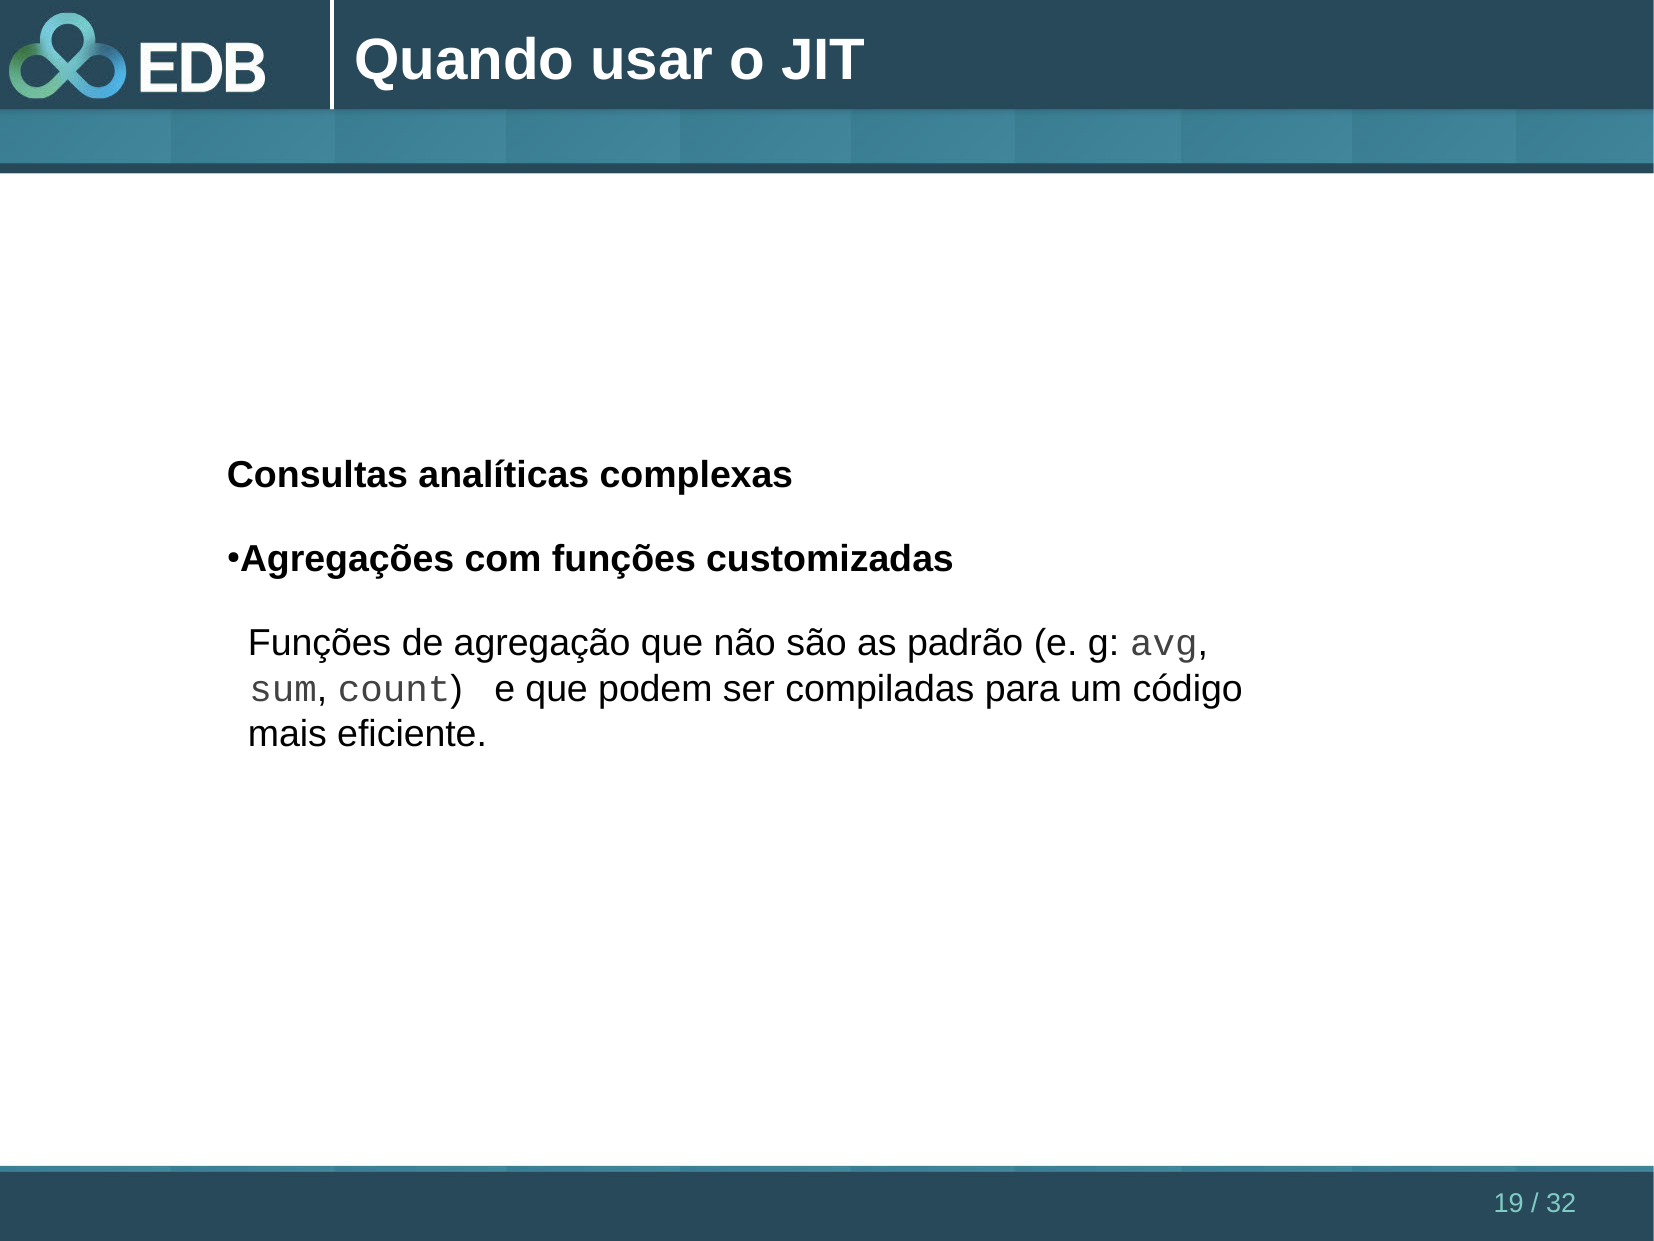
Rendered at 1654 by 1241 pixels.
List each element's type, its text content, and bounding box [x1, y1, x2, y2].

text_box Consultas analíticas complexas Agregações com funções customizadas Funções de agregação que não são as padrão (e. g: avg, sum, count) e que podem ser compiladas para um código mais eficiente. [212, 446, 1445, 762]
picture [0, 0, 1654, 1241]
title Quando usar o JIT [354, 26, 1595, 92]
